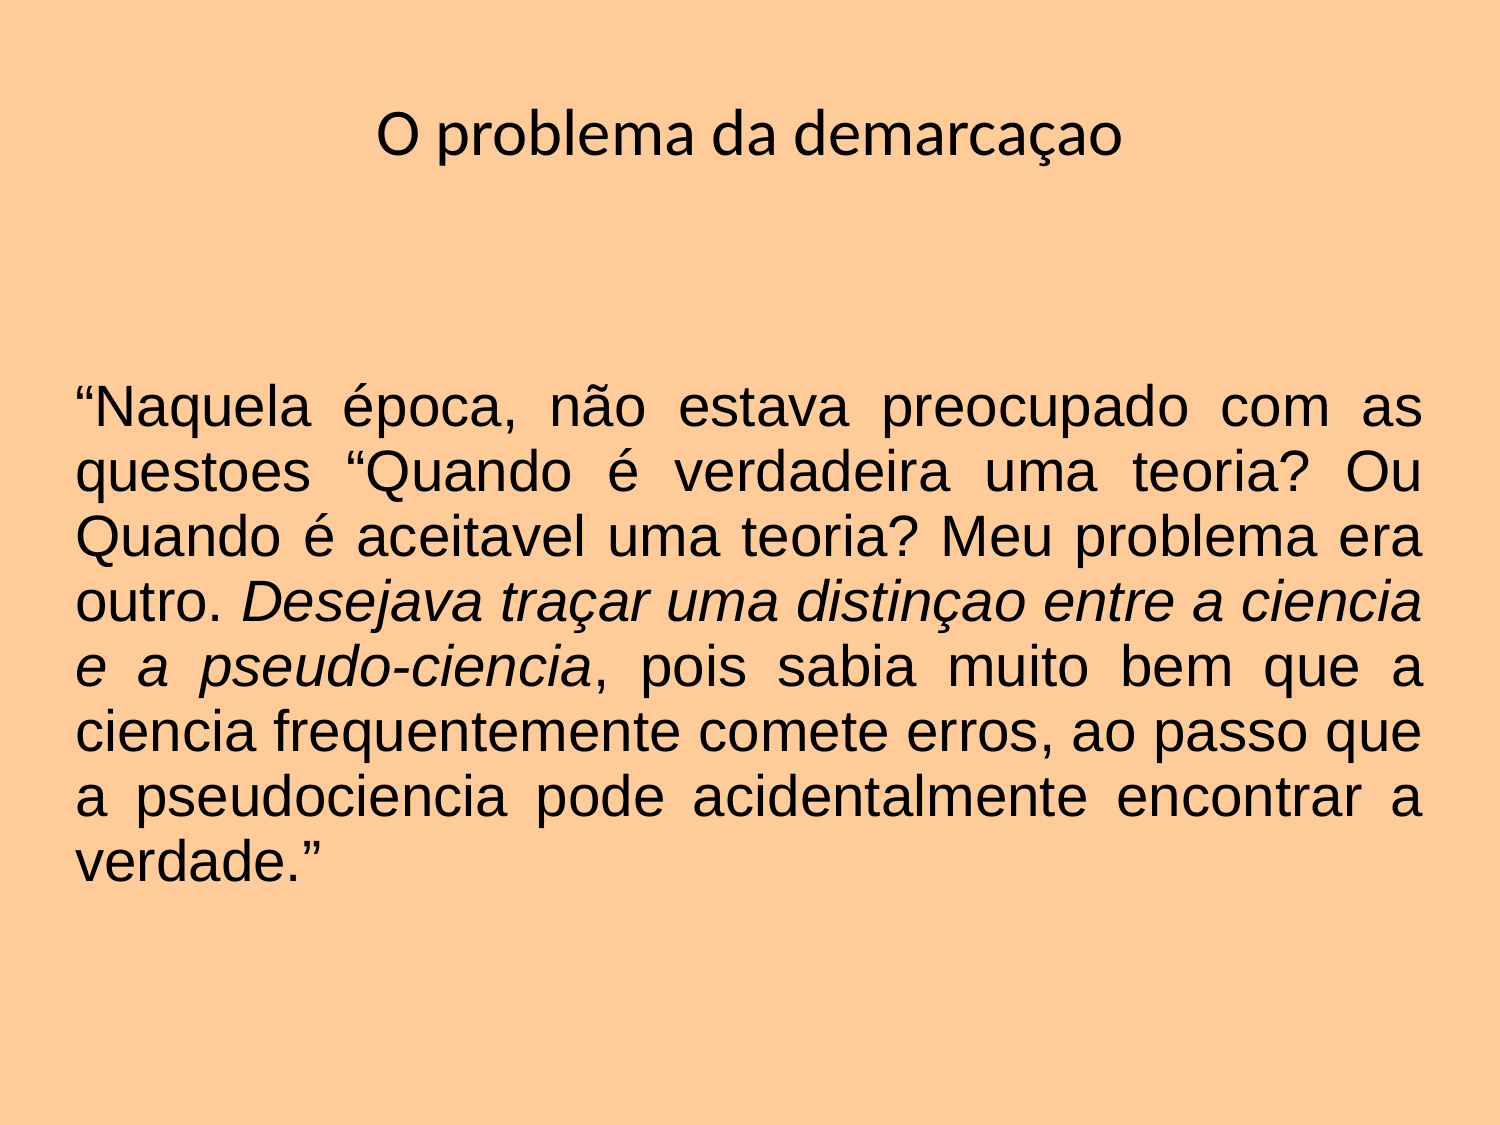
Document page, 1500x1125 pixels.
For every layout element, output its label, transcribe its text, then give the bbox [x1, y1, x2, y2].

title O problema da demarcaçao [75, 45, 1425, 233]
subtitle “Naquela época, não estava preocupado com as questoes “Quando é verdadeira uma teoria? Ou Quando é aceitavel uma teoria? Meu problema era outro. Desejava traçar uma distinçao entre a ciencia e a pseudo-ciencia, pois sabia muito bem que a ciencia frequentemente comete erros, ao passo que a pseudociencia pode acidentalmente encontrar a verdade.” [75, 269, 1425, 998]
